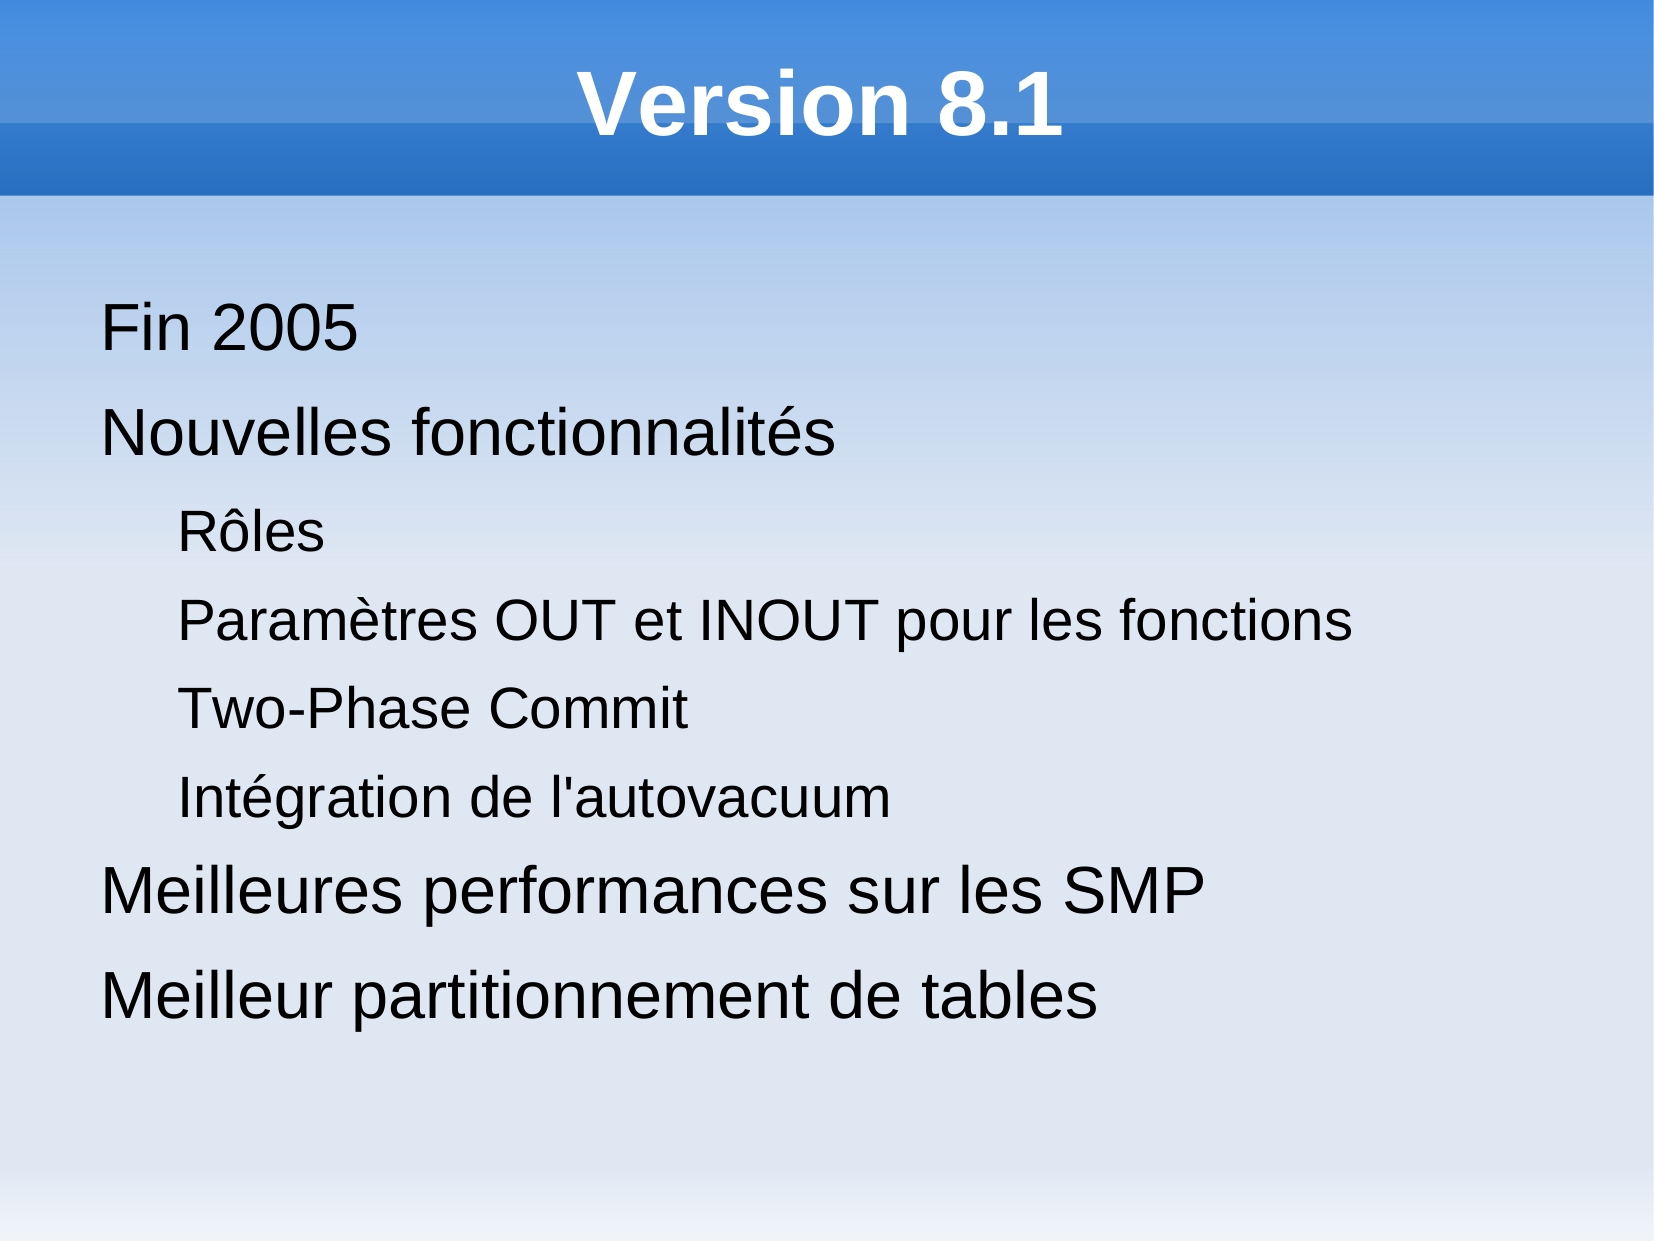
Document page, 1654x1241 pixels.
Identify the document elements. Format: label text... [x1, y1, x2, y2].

list Fin 2005 Nouvelles fonctionnalités Rôles Paramètres OUT et INOUT pour les fonctions Two-Phase Commit Intégration de l'autovacuum Meilleures performances sur les SMP Meilleur partitionnement de tables [82, 290, 1571, 1096]
title Version 8.1 [76, 7, 1565, 200]
picture [0, 0, 1654, 1241]
